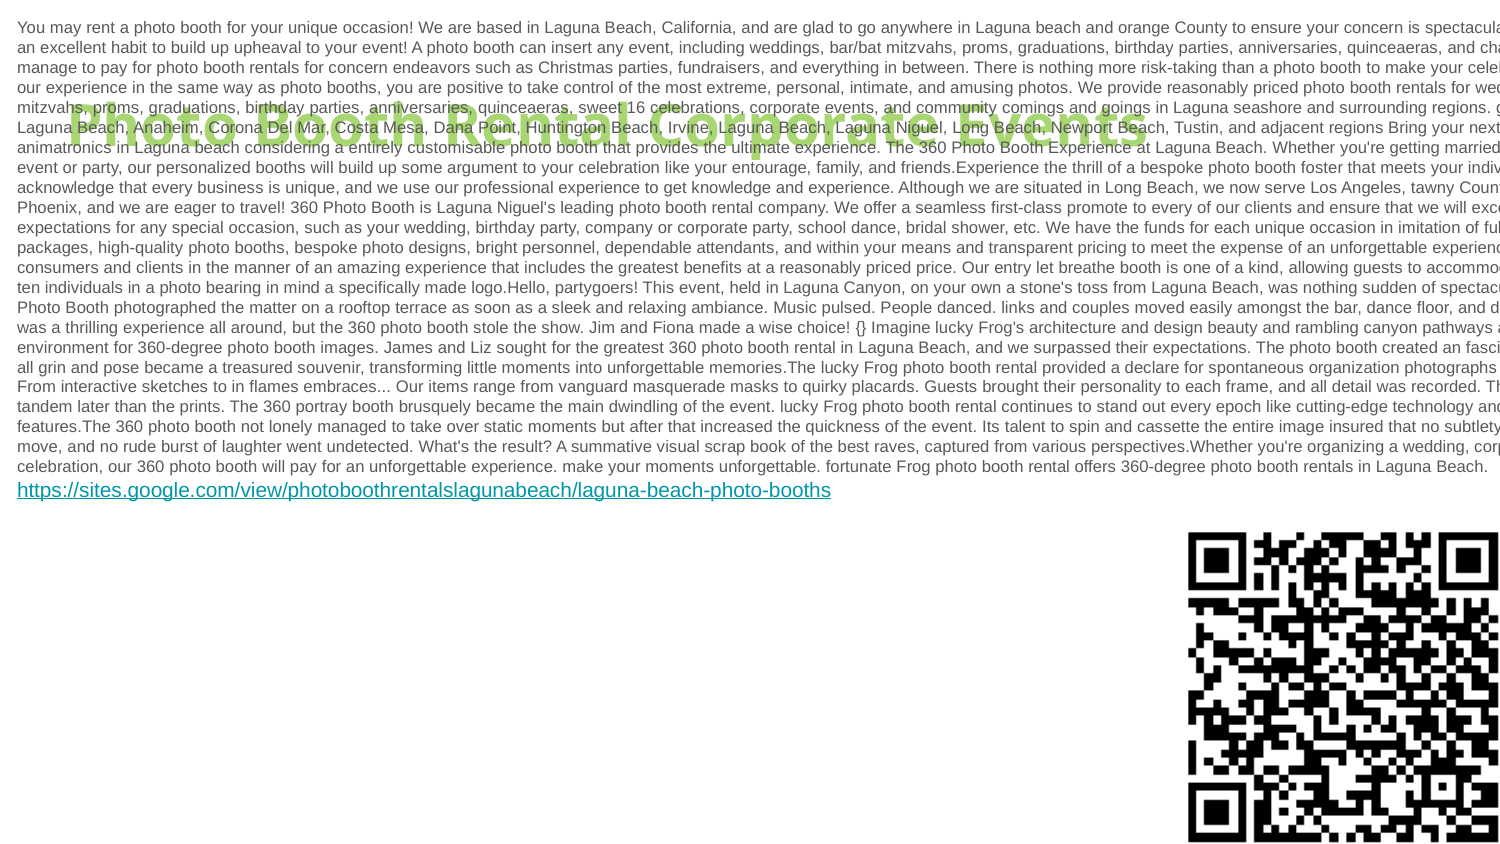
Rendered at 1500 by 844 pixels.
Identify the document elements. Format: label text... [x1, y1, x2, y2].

picture [1187, 531, 1500, 844]
text_box You may rent a photo booth for your unique occasion! We are based in Laguna Beach, California, and are glad to go anywhere in Laguna beach and orange County to ensure your concern is spectacular. A photo booth is an excellent habit to build up upheaval to your event! A photo booth can insert any event, including weddings, bar/bat mitzvahs, proms, graduations, birthday parties, anniversaries, quinceaeras, and charming 16. We also manage to pay for photo booth rentals for concern endeavors such as Christmas parties, fundraisers, and everything in between. There is nothing more risk-taking than a photo booth to make your celebration unique! once our experience in the same way as photo booths, you are positive to take control of the most extreme, personal, intimate, and amusing photos. We provide reasonably priced photo booth rentals for weddings, bar/bat mitzvahs, proms, graduations, birthday parties, anniversaries, quinceaeras, sweet 16 celebrations, corporate events, and community comings and goings in Laguna seashore and surrounding regions. goings-on in the Laguna Beach, Anaheim, Corona Del Mar, Costa Mesa, Dana Point, Huntington Beach, Irvine, Laguna Beach, Laguna Niguel, Long Beach, Newport Beach, Tustin, and adjacent regions Bring your next-door issue to animatronics in Laguna beach considering a entirely customisable photo booth that provides the ultimate experience. The 360 Photo Booth Experience at Laguna Beach. Whether you're getting married or hosting a thing event or party, our personalized booths will build up some argument to your celebration like your entourage, family, and friends.Experience the thrill of a bespoke photo booth foster that meets your individual needs. We acknowledge that every business is unique, and we use our professional experience to get knowledge and experience. Although we are situated in Long Beach, we now serve Los Angeles, tawny County, San Diego, and Phoenix, and we are eager to travel! 360 Photo Booth is Laguna Niguel's leading photo booth rental company. We offer a seamless first-class promote to every of our clients and ensure that we will exceed every expectations for any special occasion, such as your wedding, birthday party, company or corporate party, school dance, bridal shower, etc. We have the funds for each unique occasion in imitation of full and personalized packages, high-quality photo booths, bespoke photo designs, bright personnel, dependable attendants, and within your means and transparent pricing to meet the expense of an unforgettable experience. We provide all consumers and clients in the manner of an amazing experience that includes the greatest benefits at a reasonably priced price. Our entry let breathe booth is one of a kind, allowing guests to accommodate occurring to ten individuals in a photo bearing in mind a specifically made logo.Hello, partygoers! This event, held in Laguna Canyon, on your own a stone's toss from Laguna Beach, was nothing sudden of spectacular. fortunate Frog Photo Booth photographed the matter on a rooftop terrace as soon as a sleek and relaxing ambiance. Music pulsed. People danced. links and couples moved easily amongst the bar, dance floor, and describe booth. It was a thrilling experience all around, but the 360 photo booth stole the show. Jim and Fiona made a wise choice! {} Imagine lucky Frog's architecture and design beauty and rambling canyon pathways as the breathtaking environment for 360-degree photo booth images. James and Liz sought for the greatest 360 photo booth rental in Laguna Beach, and we surpassed their expectations. The photo booth created an fascinating tone where all grin and pose became a treasured souvenir, transforming little moments into unforgettable memories.The lucky Frog photo booth rental provided a declare for spontaneous organization photographs and dance-offs... From interactive sketches to in flames embraces... Our items range from vanguard masquerade masks to quirky placards. Guests brought their personality to each frame, and all detail was recorded. The laughter grew in tandem later than the prints. The 360 portray booth brusquely became the main dwindling of the event. lucky Frog photo booth rental continues to stand out every epoch like cutting-edge technology and one-of-a-kind features.The 360 photo booth not lonely managed to take over static moments but after that increased the quickness of the event. Its talent to spin and cassette the entire image insured that no subtlety and no dance move, and no rude burst of laughter went undetected. What's the result? A summative visual scrap book of the best raves, captured from various perspectives.Whether you're organizing a wedding, corporate event, or celebration, our 360 photo booth will pay for an unforgettable experience. make your moments unforgettable. fortunate Frog photo booth rental offers 360-degree photo booth rentals in Laguna Beach. https://sites.google.com/view/photoboothrentalslagunabeach/laguna-beach-photo-booths [2, 2, 1500, 844]
